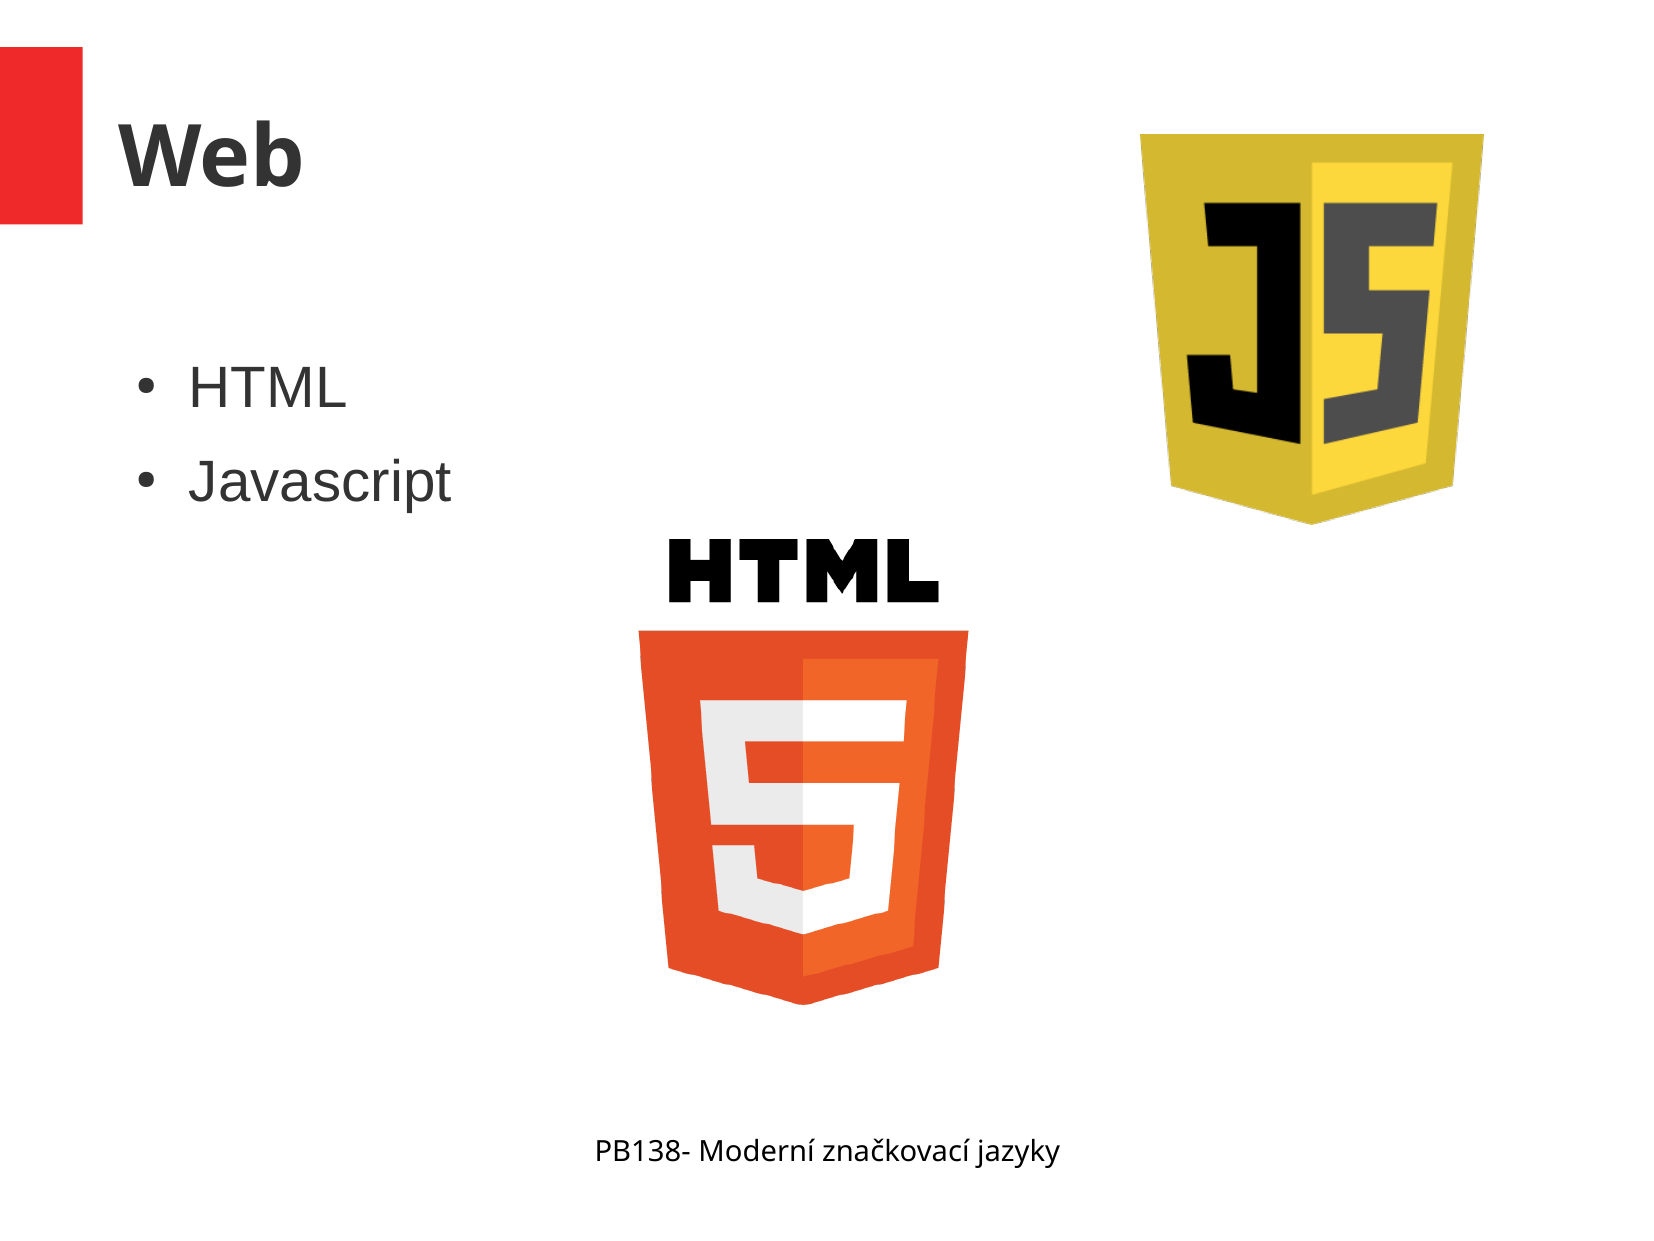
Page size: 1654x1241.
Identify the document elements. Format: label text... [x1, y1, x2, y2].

picture [570, 539, 1036, 1006]
title Web [118, 49, 1571, 257]
list HTML Javascript [118, 354, 1536, 1074]
picture [1140, 134, 1484, 526]
